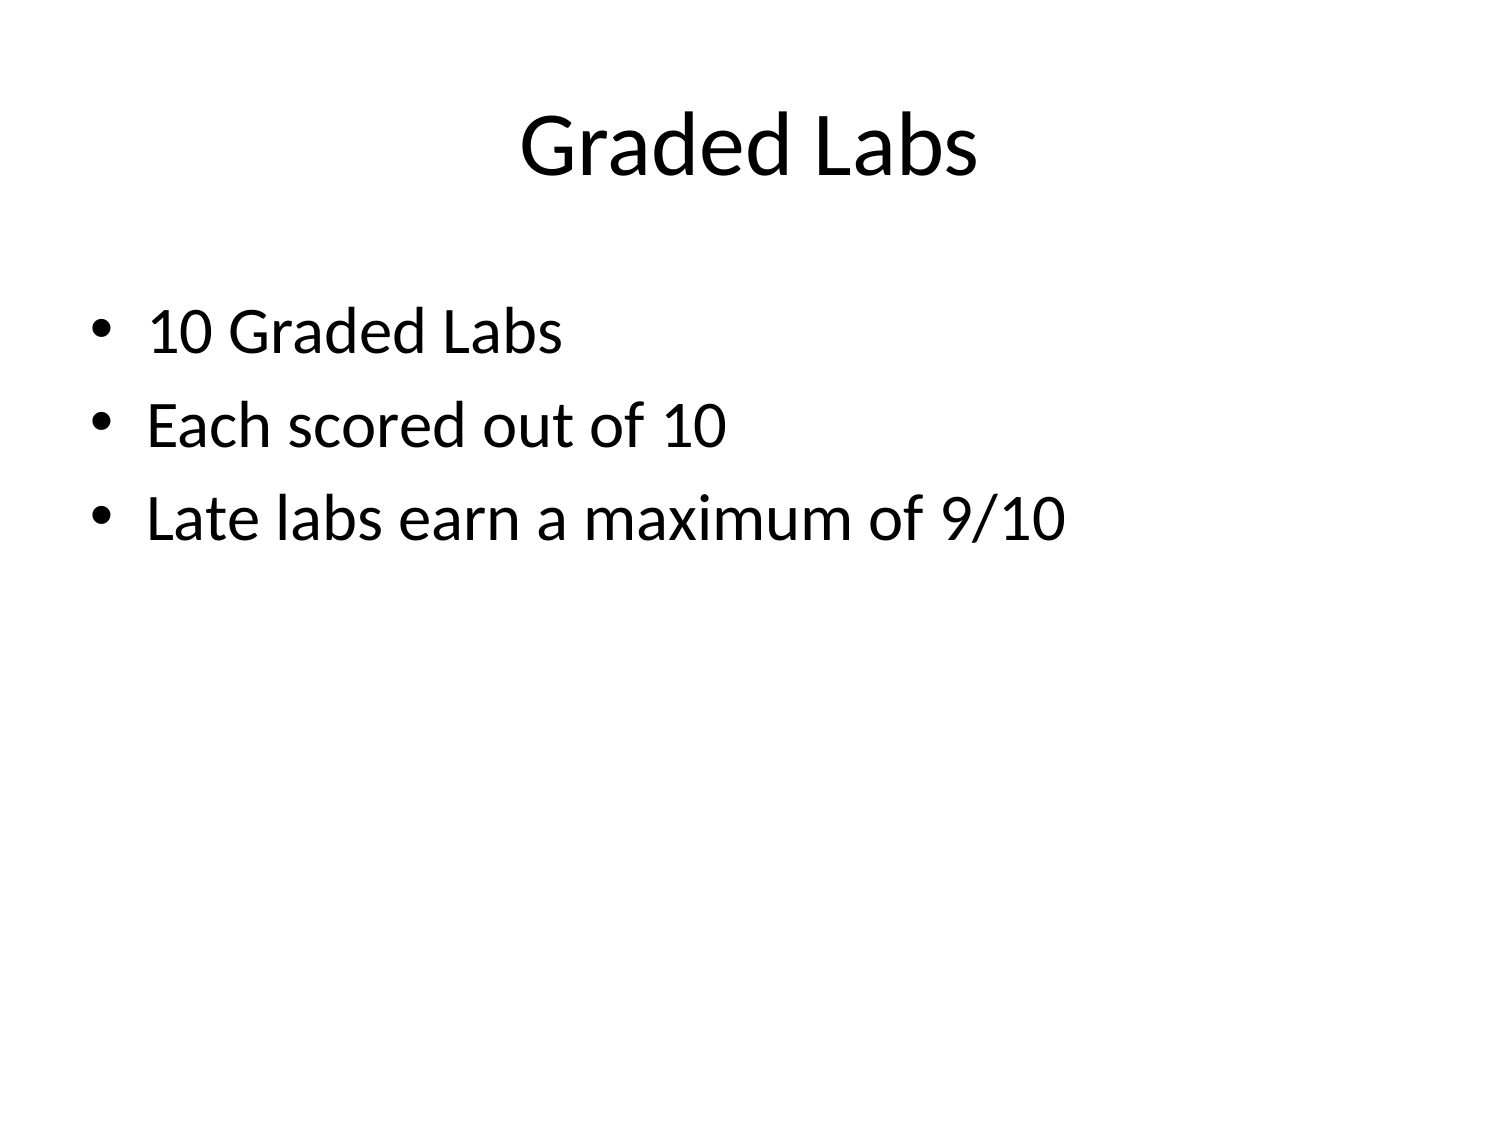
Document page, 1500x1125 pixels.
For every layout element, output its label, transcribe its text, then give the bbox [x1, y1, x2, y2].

text_box 10 Graded Labs Each scored out of 10 Late labs earn a maximum of 9/10 [74, 279, 1425, 1023]
text_box Graded Labs [74, 45, 1425, 233]
